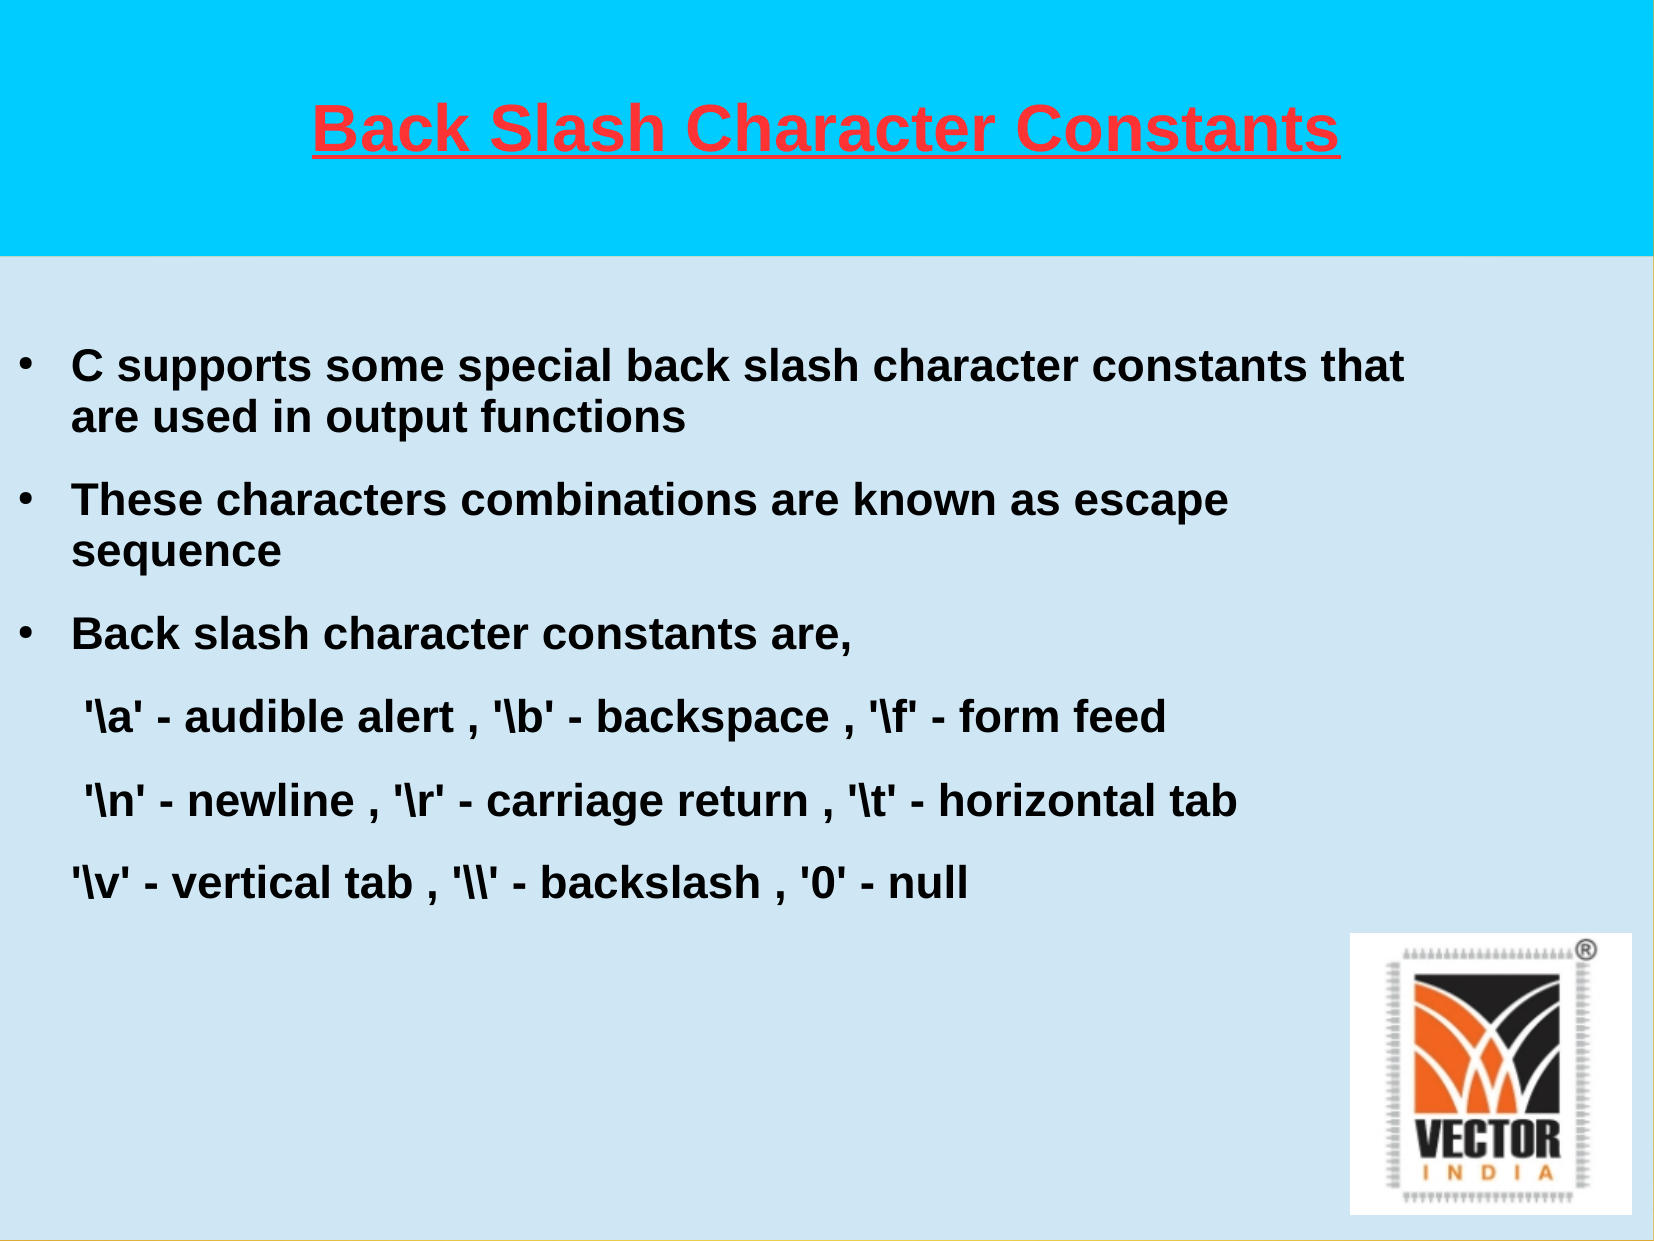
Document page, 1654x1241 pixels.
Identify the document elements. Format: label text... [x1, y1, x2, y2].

picture [1350, 933, 1632, 1216]
title Back Slash Character Constants [0, 0, 1654, 256]
list C supports some special back slash character constants that are used in output functions These characters combinations are known as escape sequence Back slash character constants are, '\a' - audible alert , '\b' - backspace , '\f' - form feed '\n' - newline , '\r' - carriage return , '\t' - horizontal tab '\v' - vertical tab , '\\' - backslash , '0' - null [0, 256, 1654, 1241]
